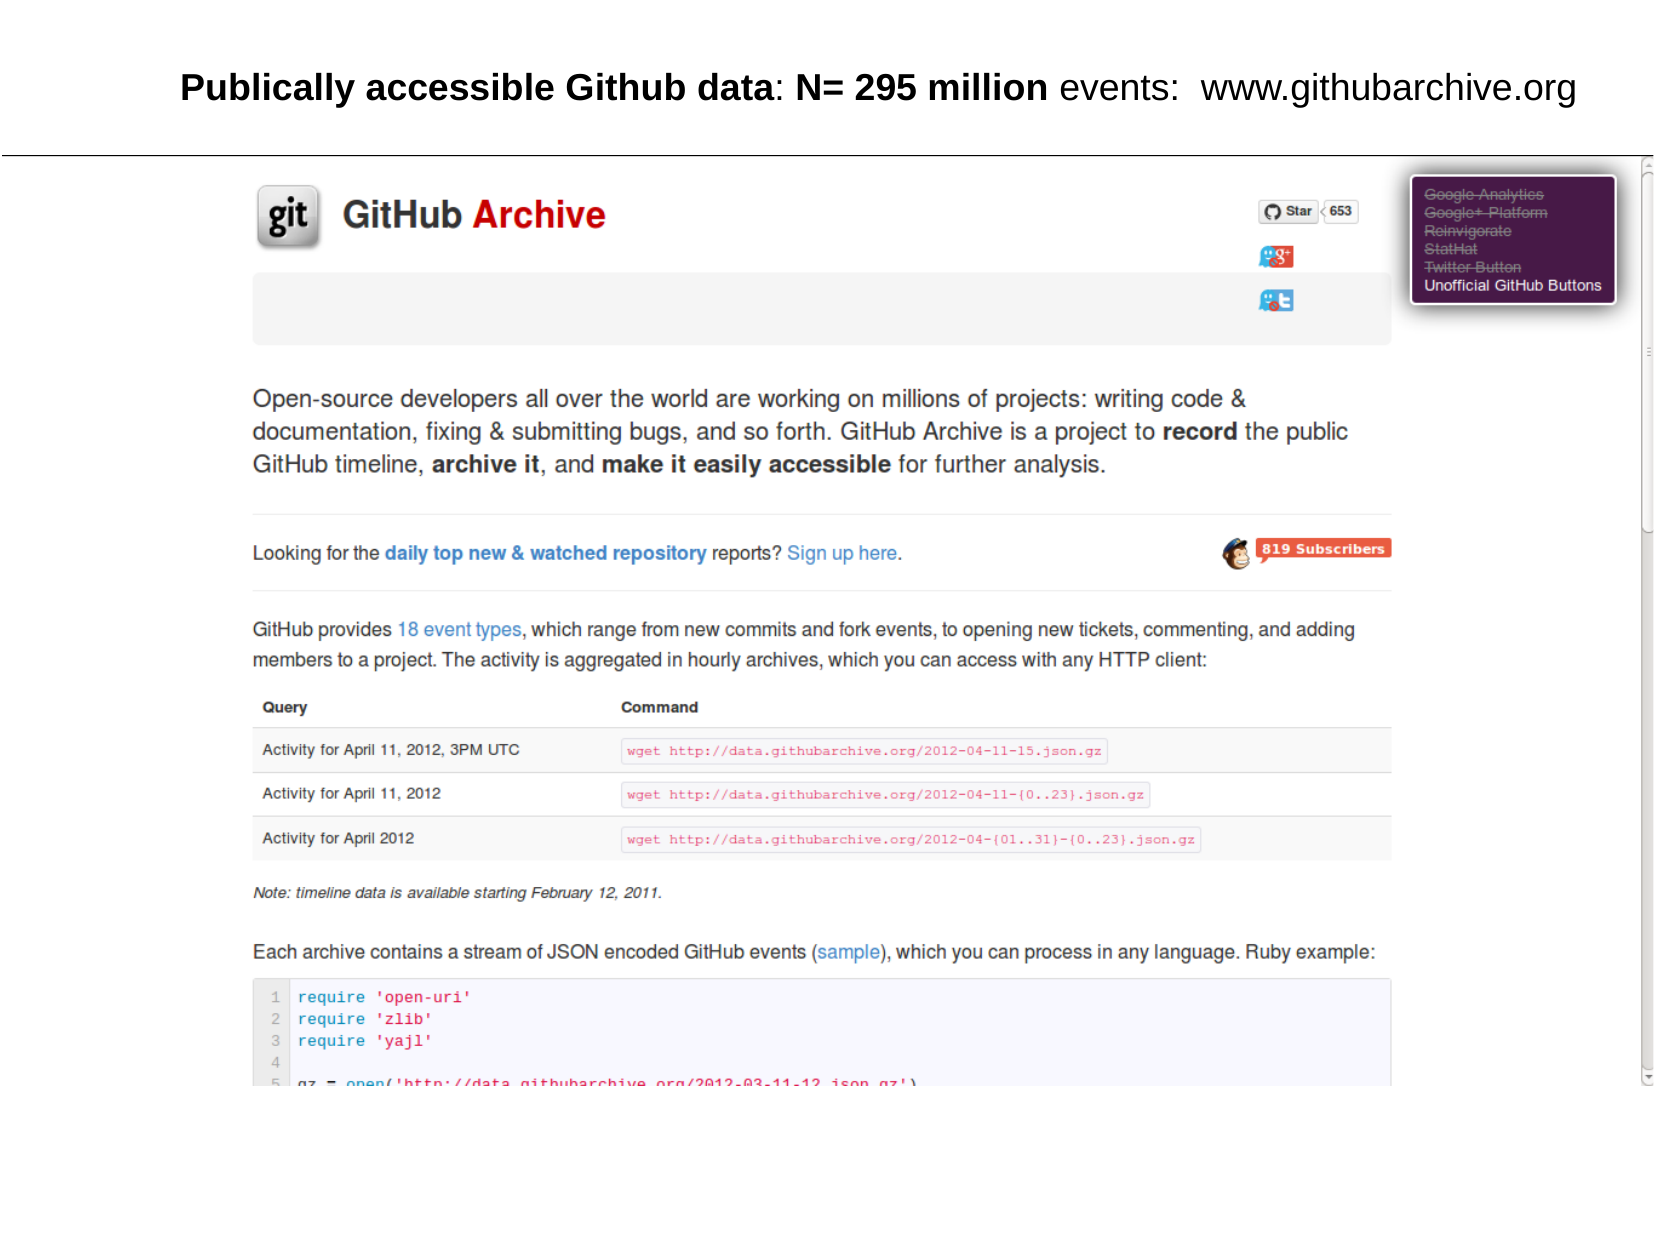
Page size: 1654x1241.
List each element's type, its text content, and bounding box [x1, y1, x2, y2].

text_box Publically accessible Github data: N= 295 million events: www.githubarchive.org [165, 59, 1654, 116]
picture [2, 155, 1654, 1086]
